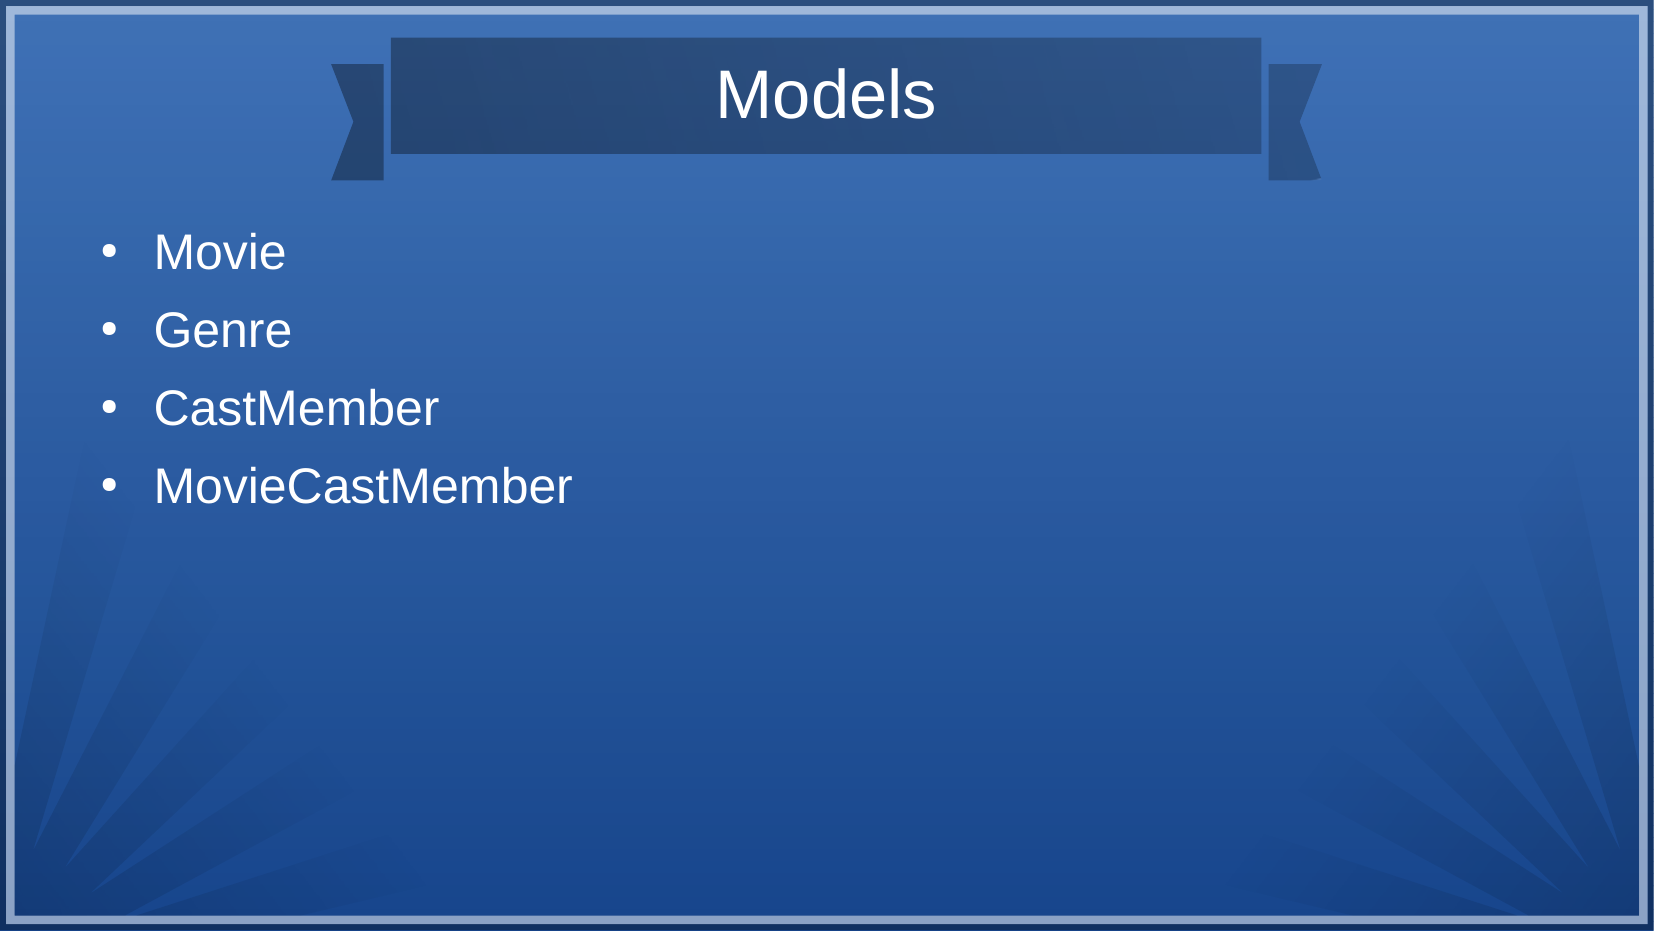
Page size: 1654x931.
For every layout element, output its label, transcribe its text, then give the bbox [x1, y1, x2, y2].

title Models [389, 35, 1264, 154]
list Movie Genre CastMember MovieCastMember [82, 224, 1571, 848]
